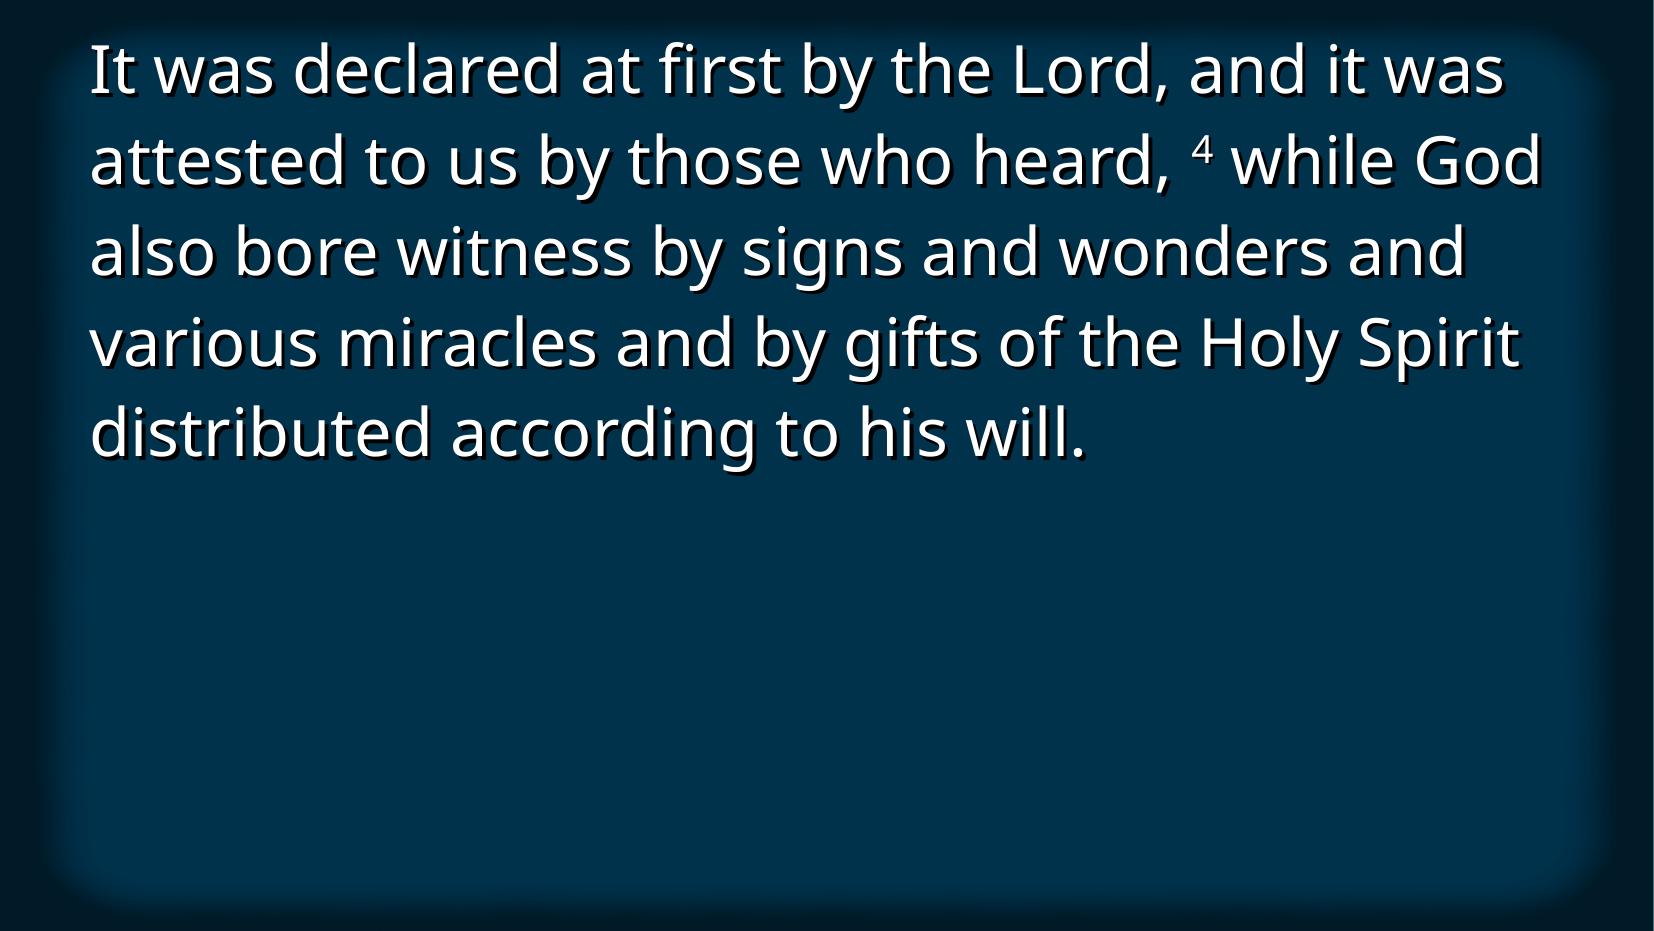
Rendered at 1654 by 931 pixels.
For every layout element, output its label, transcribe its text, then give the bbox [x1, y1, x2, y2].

picture [0, 0, 1654, 931]
text_box It was declared at first by the Lord, and it was attested to us by those who heard, 4 while God also bore witness by signs and wonders and various miracles and by gifts of the Holy Spirit distributed according to his will. [75, 15, 1576, 474]
